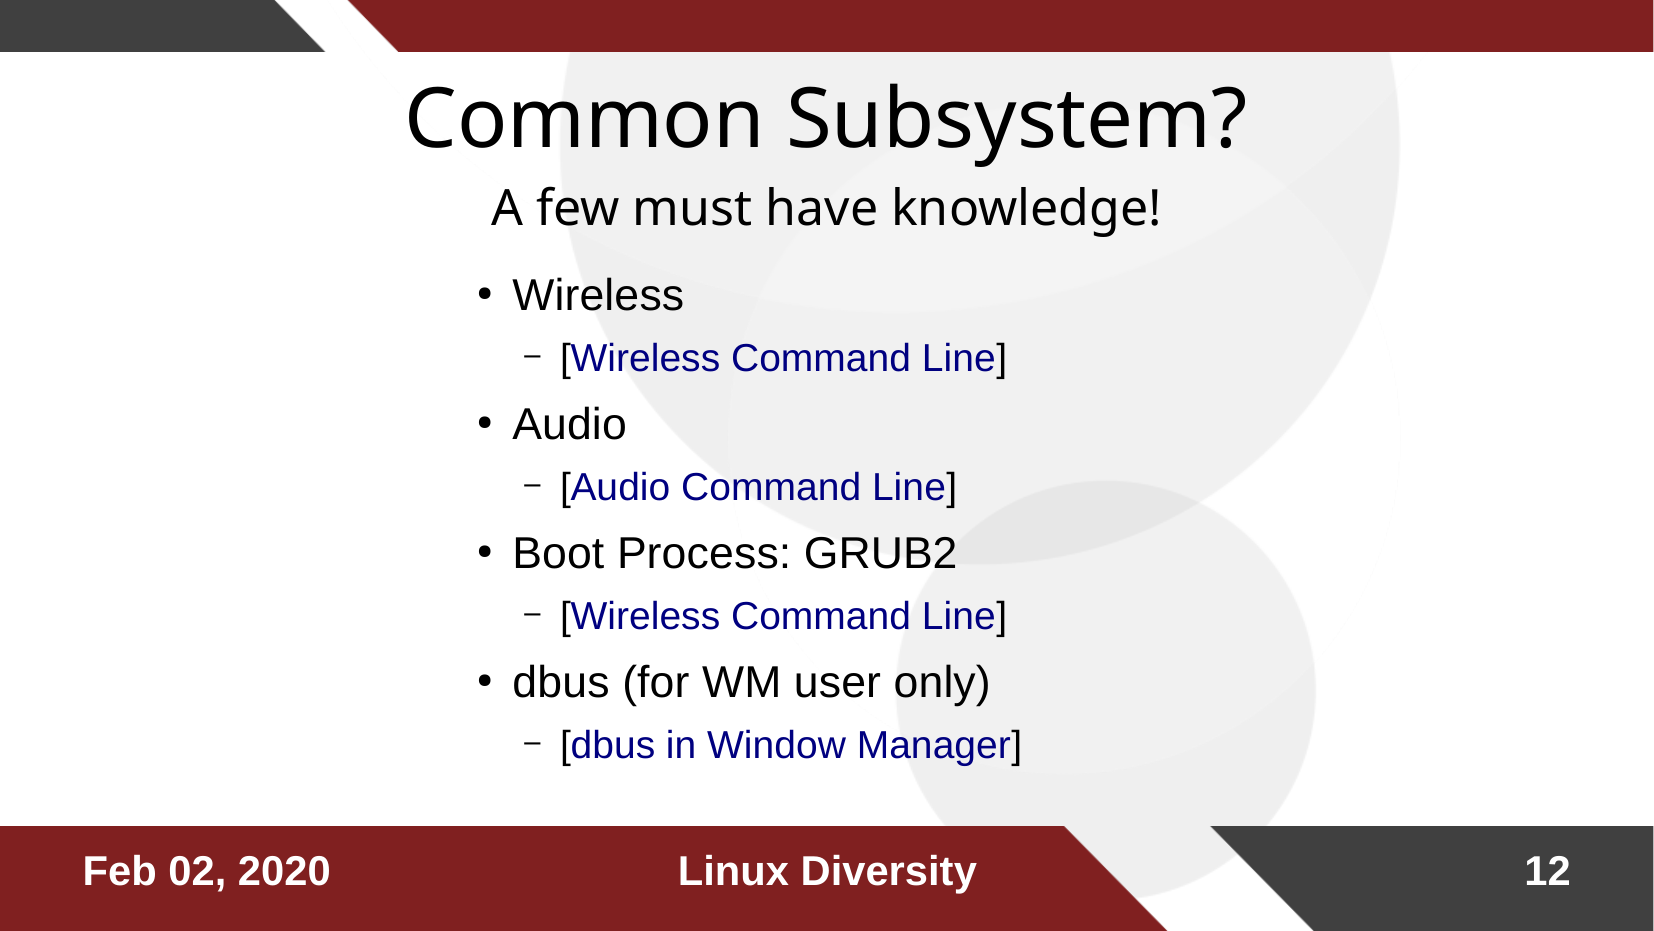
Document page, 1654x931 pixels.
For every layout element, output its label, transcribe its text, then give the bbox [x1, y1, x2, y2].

list Wireless [Wireless Command Line] Audio [Audio Command Line] Boot Process: GRUB2 [Wireless Command Line] dbus (for WM user only) [dbus in Window Manager] [465, 270, 1171, 781]
picture [0, 826, 1654, 931]
title Common Subsystem? A few must have knowledge! [82, 59, 1571, 240]
picture [0, 0, 1654, 52]
